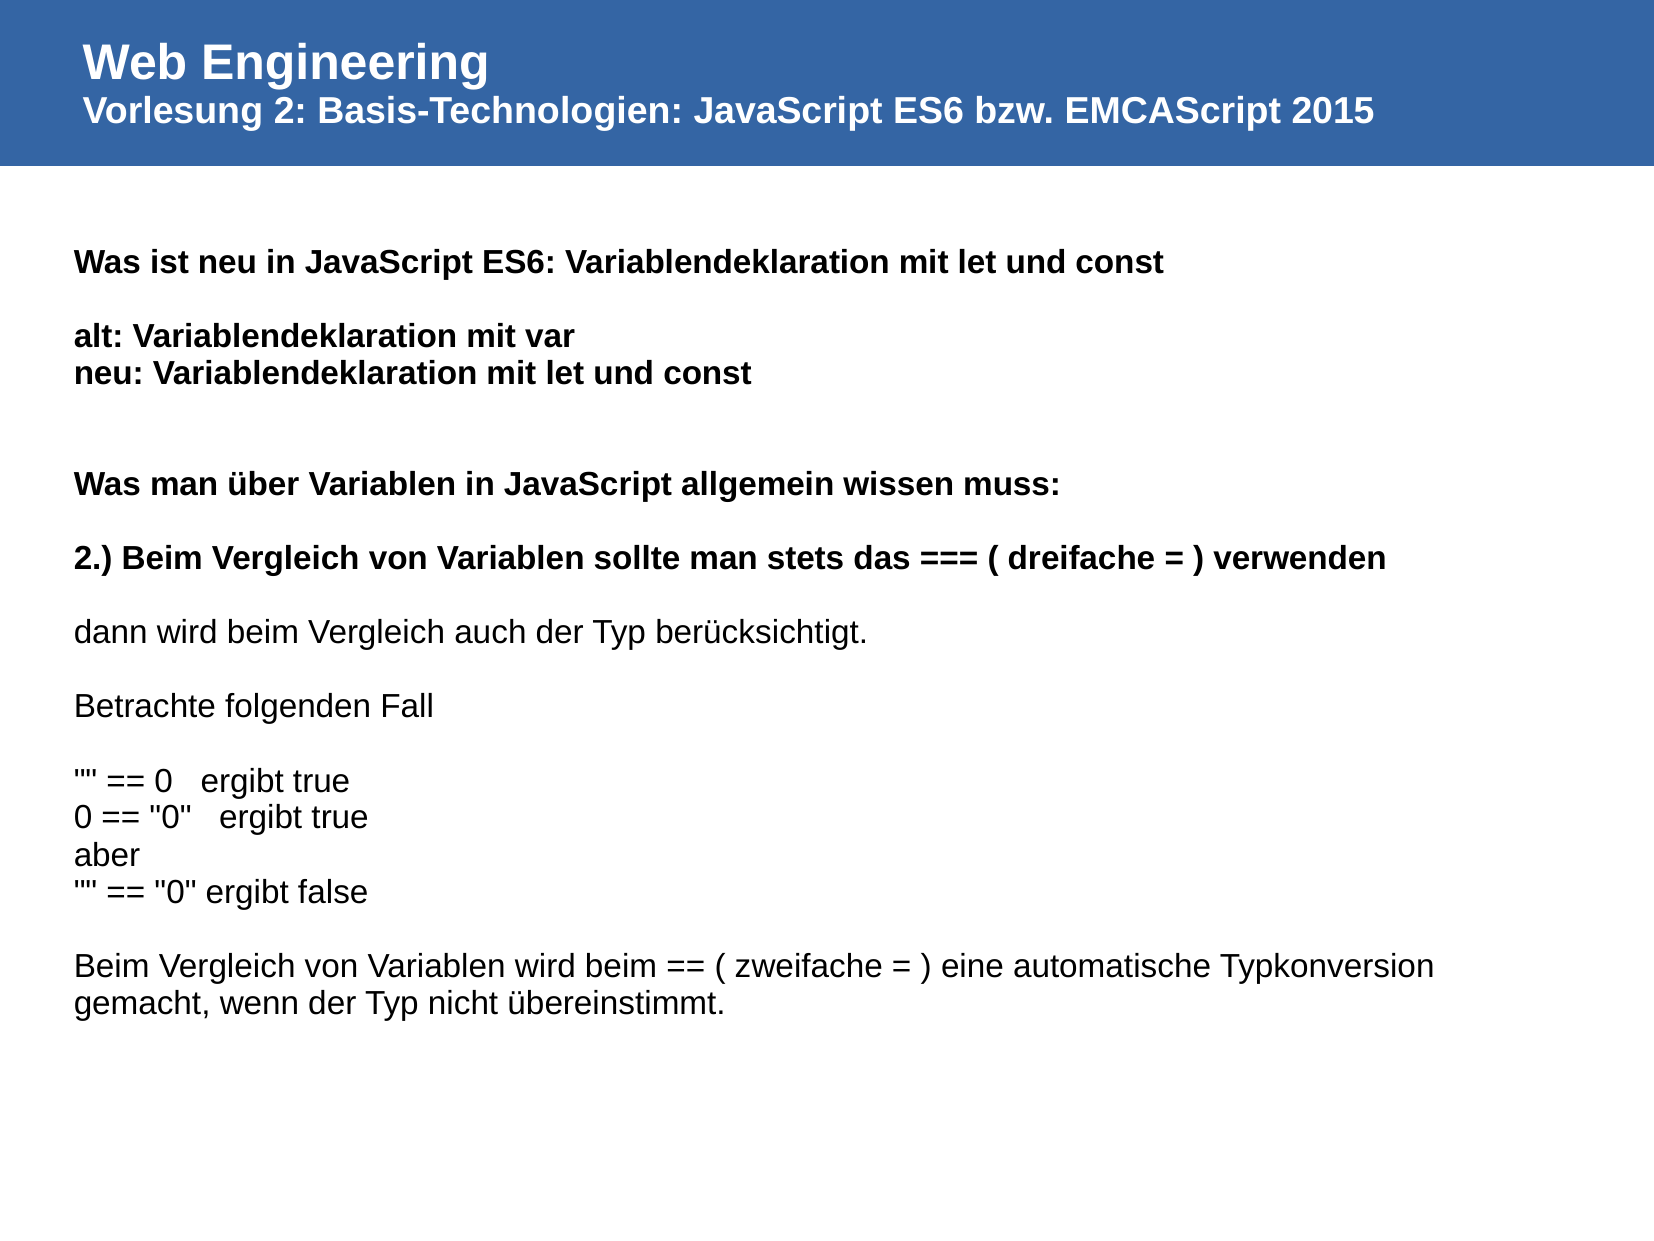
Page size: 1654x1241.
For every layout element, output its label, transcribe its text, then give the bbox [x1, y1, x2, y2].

title Web Engineering Vorlesung 2: Basis-Technologien: JavaScript ES6 bzw. EMCAScript 2015 [82, 0, 1571, 166]
text_box Was ist neu in JavaScript ES6: Variablendeklaration mit let und const alt: Variablendeklaration mit var neu: Variablendeklaration mit let und const Was man über Variablen in JavaScript allgemein wissen muss: 2.) Beim Vergleich von Variablen sollte man stets das === ( dreifache = ) verwenden dann wird beim Vergleich auch der Typ berücksichtigt. Betrachte folgenden Fall "" == 0 ergibt true 0 == "0" ergibt true aber "" == "0" ergibt false Beim Vergleich von Variablen wird beim == ( zweifache = ) eine automatische Typkonversion gemacht, wenn der Typ nicht übereinstimmt. [59, 236, 1508, 1071]
